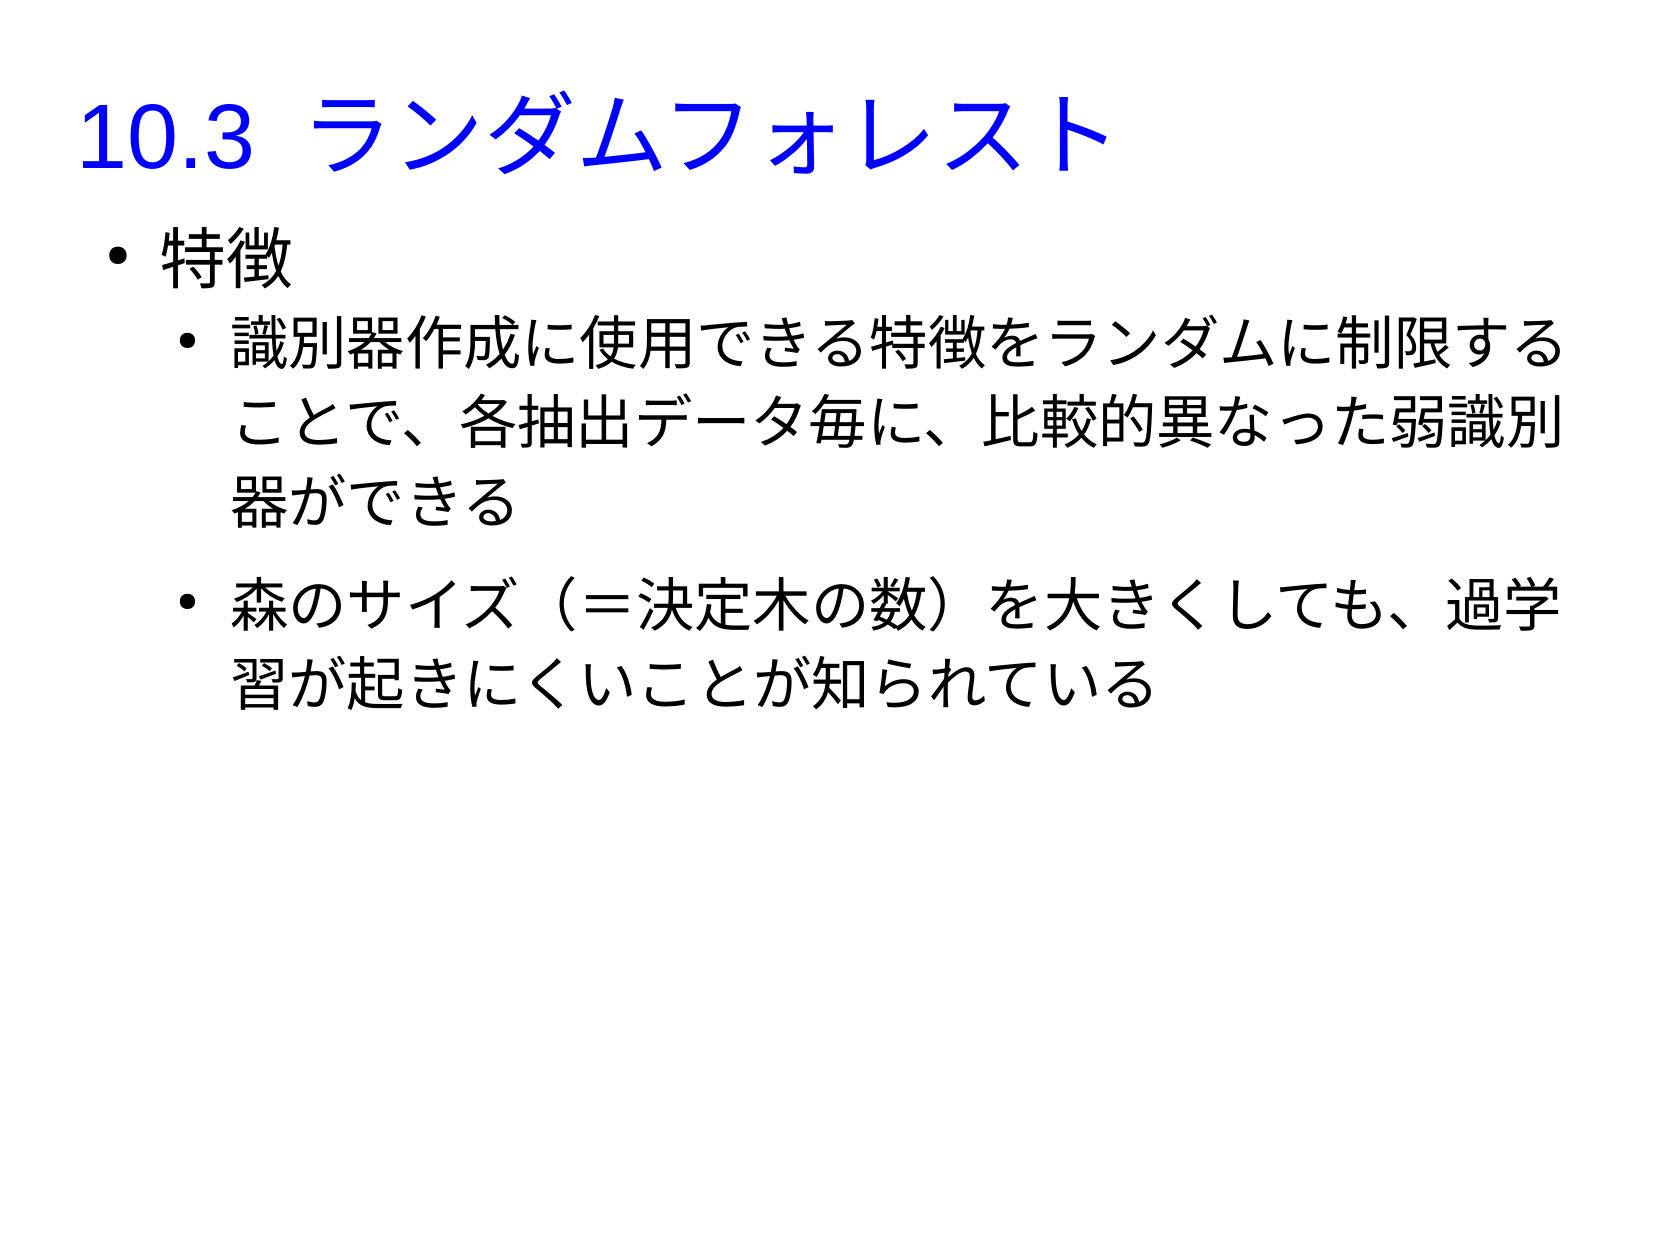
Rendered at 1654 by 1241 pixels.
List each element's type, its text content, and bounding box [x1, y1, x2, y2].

list 特徴 識別器作成に使用できる特徴をランダムに制限することで、各抽出データ毎に、比較的異なった弱識別器ができる 森のサイズ（＝決定木の数）を大きくしても、過学習が起きにくいことが知られている [88, 211, 1577, 1034]
title 10.3 ランダムフォレスト [76, 58, 1565, 207]
